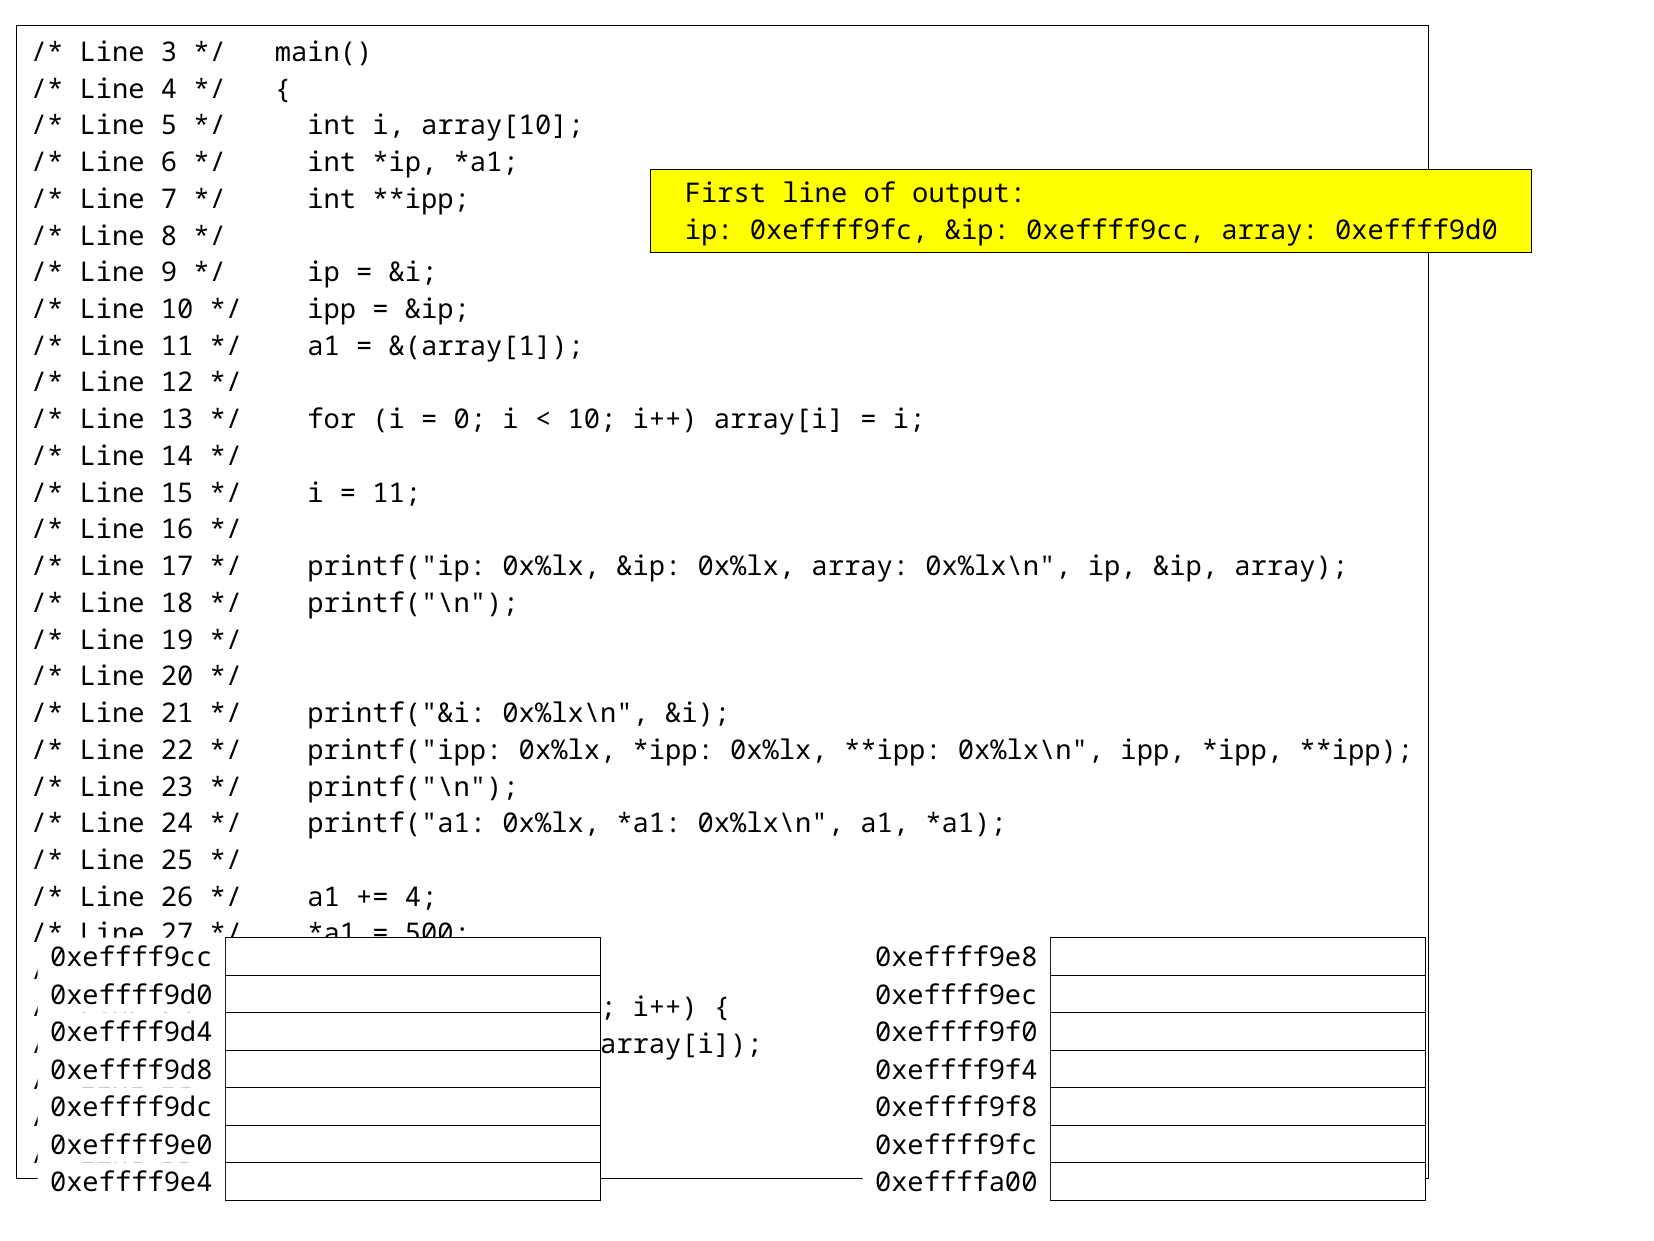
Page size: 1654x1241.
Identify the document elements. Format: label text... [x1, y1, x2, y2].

text_box 0xeffff9e0 [37, 1125, 226, 1162]
text_box 0xeffff9cc [37, 937, 226, 975]
text_box [226, 937, 601, 1201]
text_box 0xeffff9e4 [37, 1162, 226, 1201]
text_box 0xeffffa00 [862, 1162, 1051, 1201]
text_box 0xeffff9dc [37, 1087, 226, 1125]
text_box 0xeffff9d0 [37, 975, 226, 1012]
text_box /* Line 3 */ main() /* Line 4 */ { /* Line 5 */ int i, array[10]; /* Line 6 */ int *ip, *a1; /* Line 7 */ int **ipp; /* Line 8 */ /* Line 9 */ ip = &i; /* Line 10 */ ipp = &ip; /* Line 11 */ a1 = &(array[1]); /* Line 12 */ /* Line 13 */ for (i = 0; i < 10; i++) array[i] = i; /* Line 14 */ /* Line 15 */ i = 11; /* Line 16 */ /* Line 17 */ printf("ip: 0x%lx, &ip: 0x%lx, array: 0x%lx\n", ip, &ip, array); /* Line 18 */ printf("\n"); /* Line 19 */ /* Line 20 */ /* Line 21 */ printf("&i: 0x%lx\n", &i); /* Line 22 */ printf("ipp: 0x%lx, *ipp: 0x%lx, **ipp: 0x%lx\n", ipp, *ipp, **ipp); /* Line 23 */ printf("\n"); /* Line 24 */ printf("a1: 0x%lx, *a1: 0x%lx\n", a1, *a1); /* Line 25 */ /* Line 26 */ a1 += 4; /* Line 27 */ *a1 = 500; /* Line 28 */ /* Line 29 */ for (i = 0; i < 10; i++) { /* Line 30 */ printf("%d ", array[i]); /* Line 31 */ } /* Line 32 */ printf("\n"); /* Line 33 */ } [16, 25, 1429, 884]
text_box 0xeffff9fc [862, 1125, 1051, 1162]
text_box [1051, 937, 1426, 1201]
text_box 0xeffff9e8 [862, 937, 1051, 975]
text_box 0xeffff9ec [862, 975, 1051, 1012]
text_box 0xeffff9f8 [862, 1087, 1051, 1125]
text_box 0xeffff9d8 [37, 1050, 226, 1087]
text_box 0xeffff9d4 [37, 1012, 226, 1050]
text_box First line of output: ip: 0xeffff9fc, &ip: 0xeffff9cc, array: 0xeffff9d0 [650, 169, 1532, 253]
text_box 0xeffff9f0 [862, 1012, 1051, 1050]
text_box 0xeffff9f4 [862, 1050, 1051, 1087]
